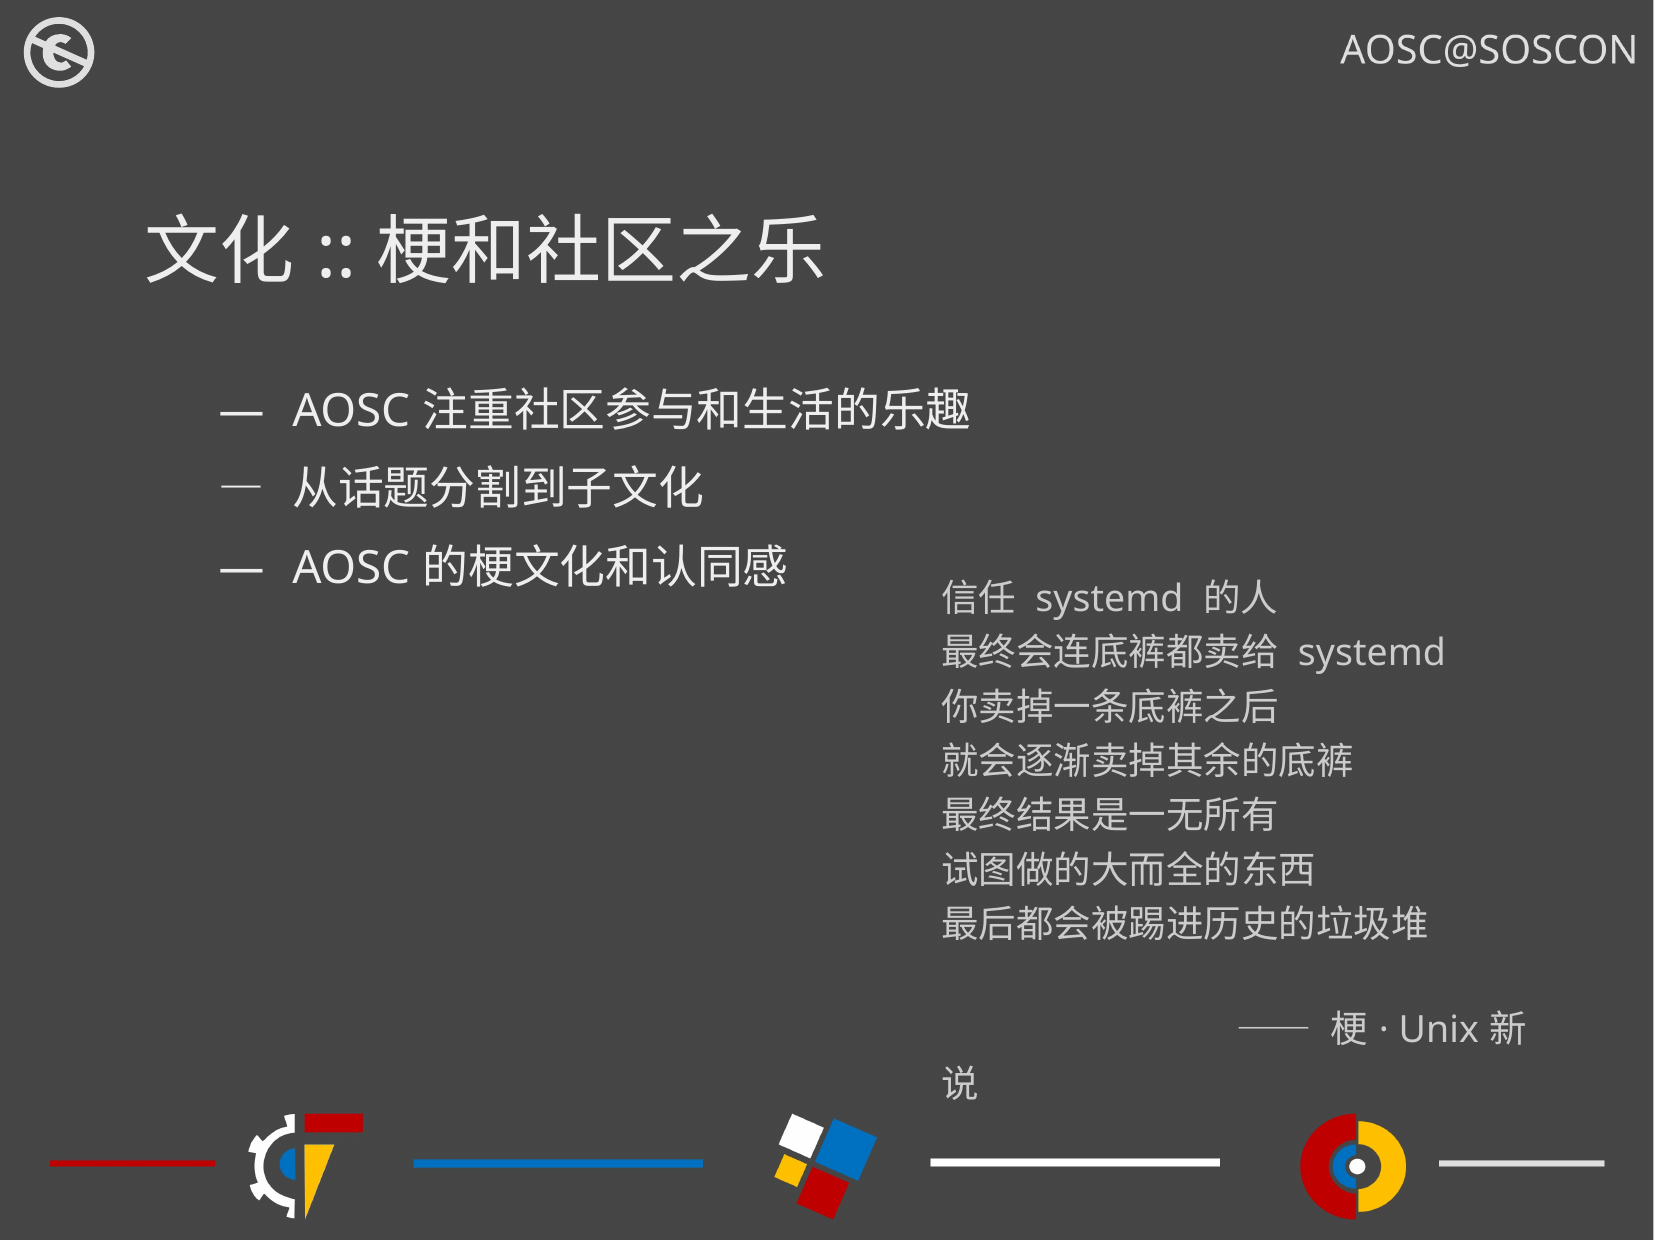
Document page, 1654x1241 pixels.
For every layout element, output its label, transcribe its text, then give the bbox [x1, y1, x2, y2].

text_box 信任 systemd 的人 最终会连底裤都卖给 systemd 你卖掉一条底裤之后 就会逐渐卖掉其余的底裤 最终结果是一无所有 试图做的大而全的东西 最后都会被踢进历史的垃圾堆 —— 梗· Unix新说 [926, 560, 1577, 1075]
text_box 文化::梗和社区之乐 — AOSC注重社区参与和生活的乐趣 — 从话题分割到子文化 — AOSC的梗文化和认同感 [129, 183, 1536, 1028]
picture [0, 0, 1654, 1240]
